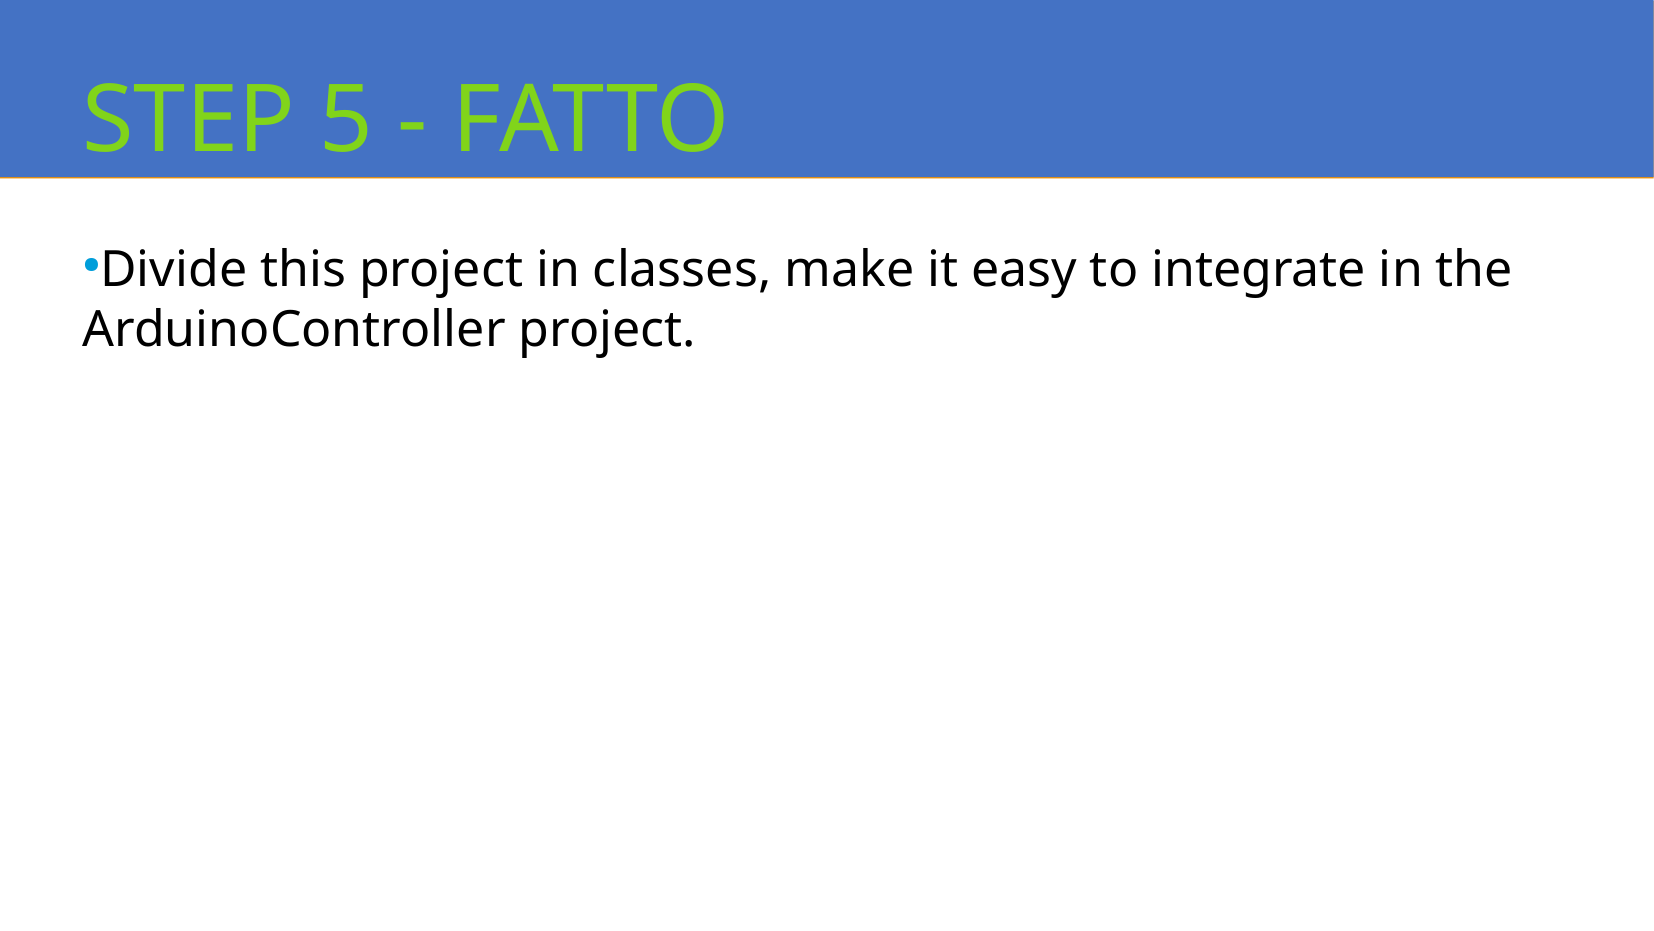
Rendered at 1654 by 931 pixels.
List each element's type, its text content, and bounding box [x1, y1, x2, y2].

list Divide this project in classes, make it easy to integrate in the ArduinoController project. [82, 236, 1563, 811]
title STEP 5 - FATTO [82, 14, 1571, 171]
